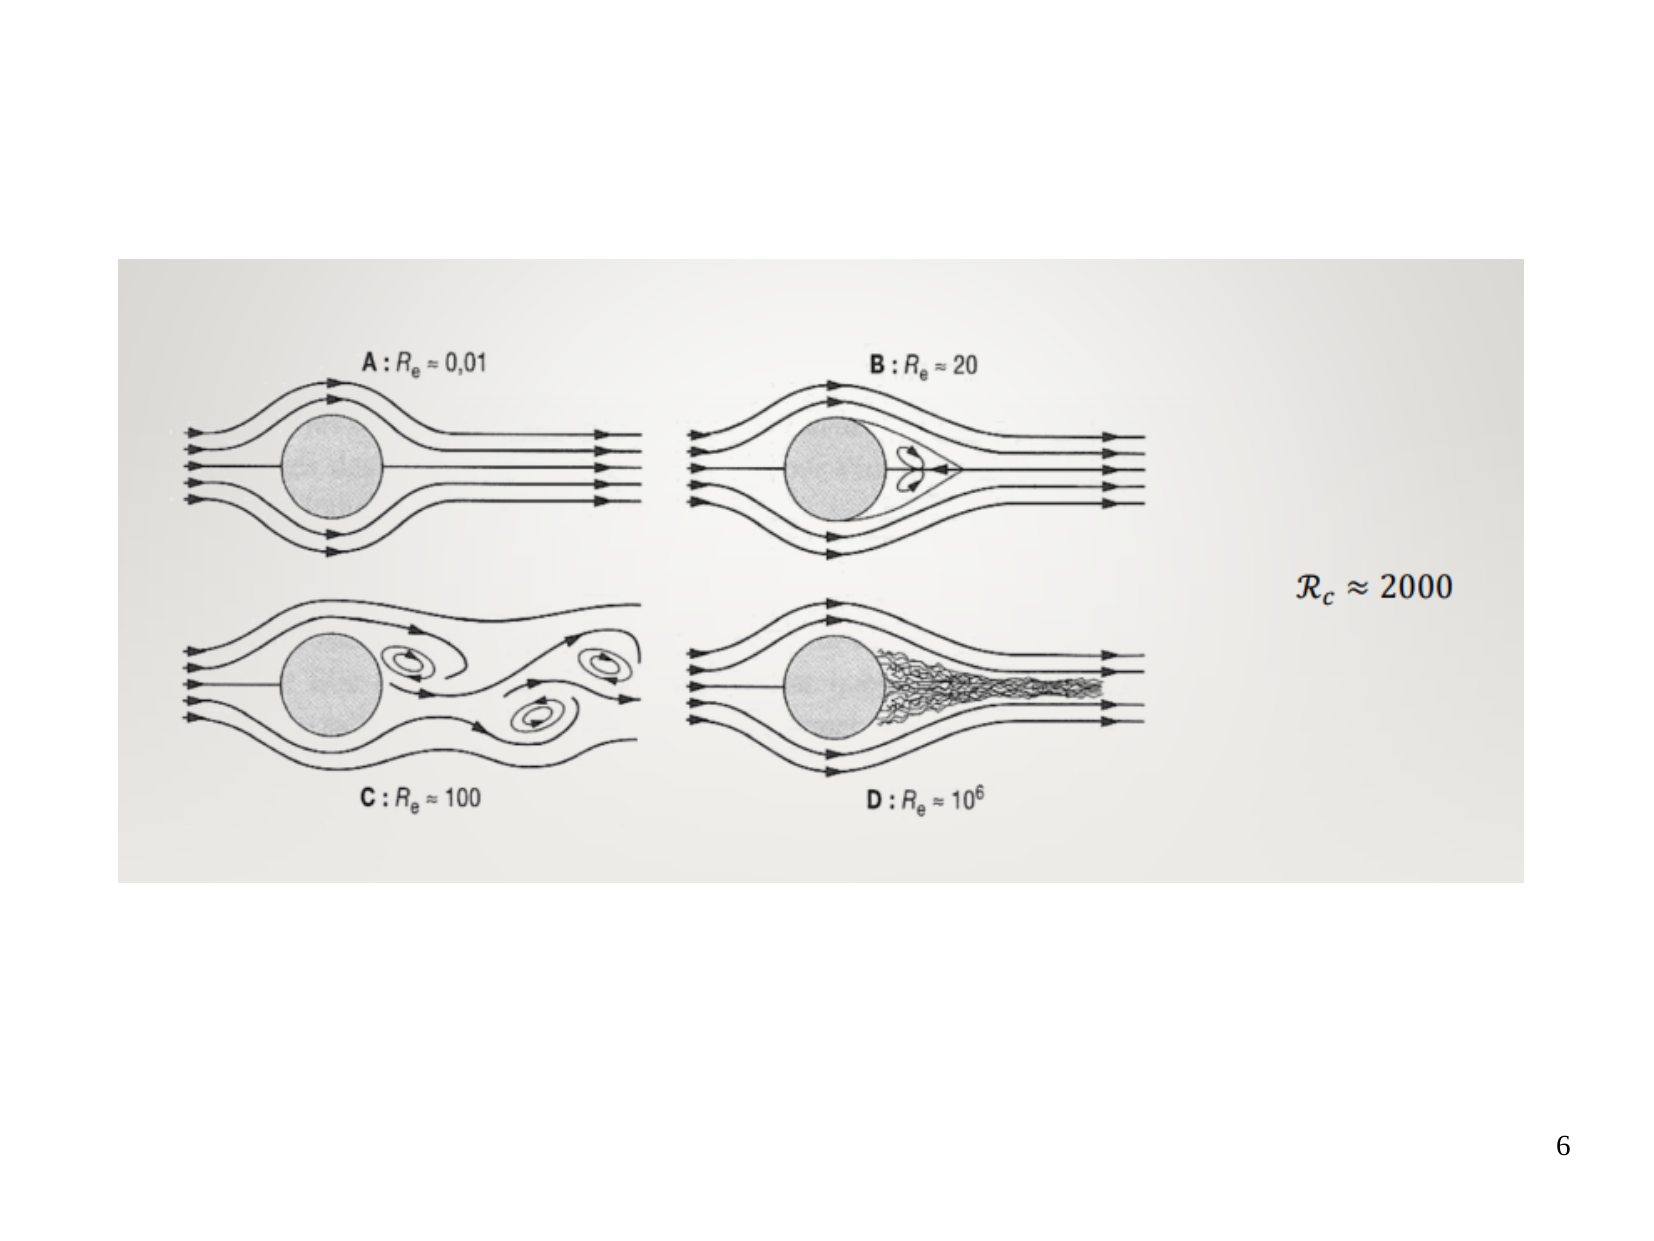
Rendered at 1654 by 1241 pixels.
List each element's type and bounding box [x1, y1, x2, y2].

picture [118, 259, 1524, 883]
